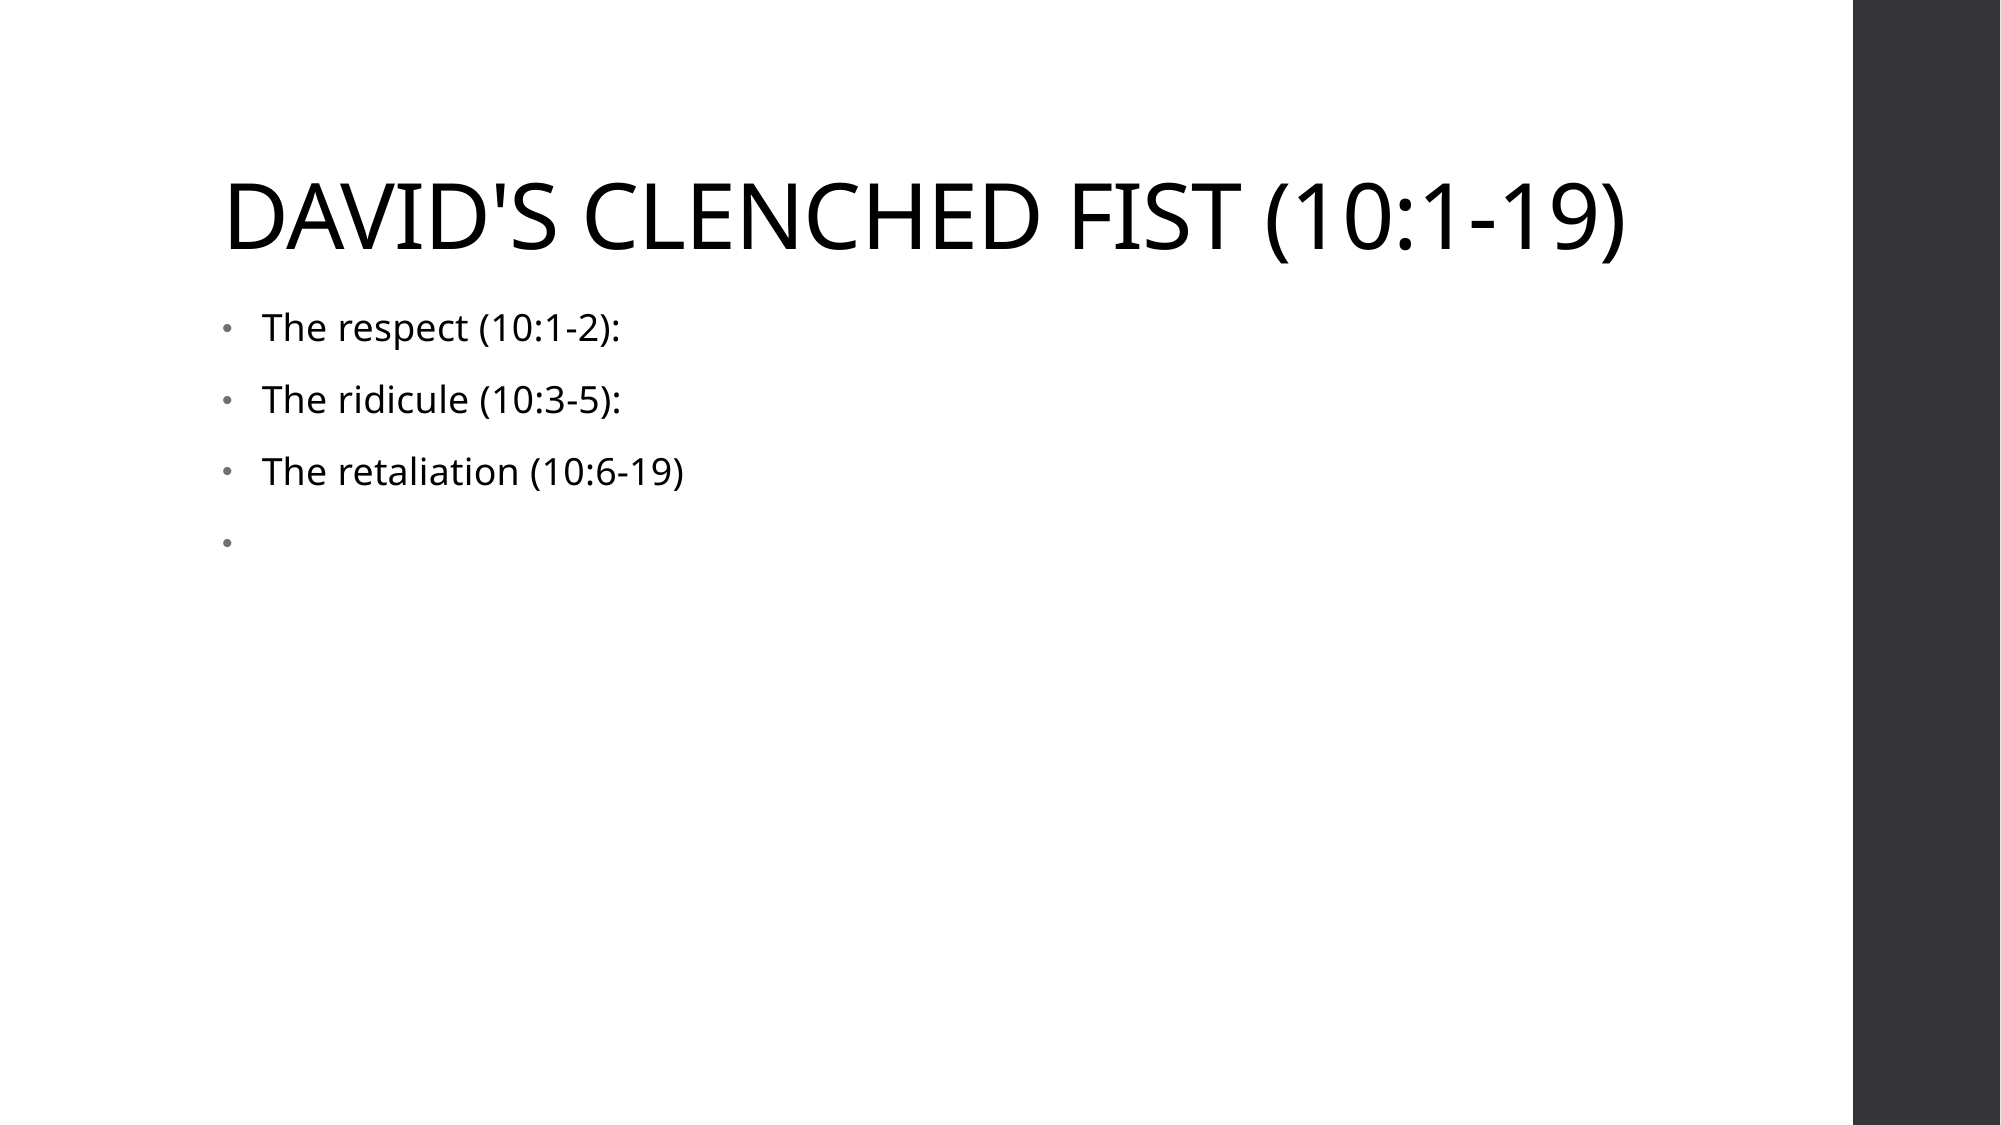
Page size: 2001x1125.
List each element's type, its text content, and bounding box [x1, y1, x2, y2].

title DAVID'S CLENCHED FIST (10:1-19) [206, 60, 1797, 278]
list The respect (10:1-2): The ridicule (10:3-5): The retaliation (10:6-19) [206, 299, 1617, 1014]
